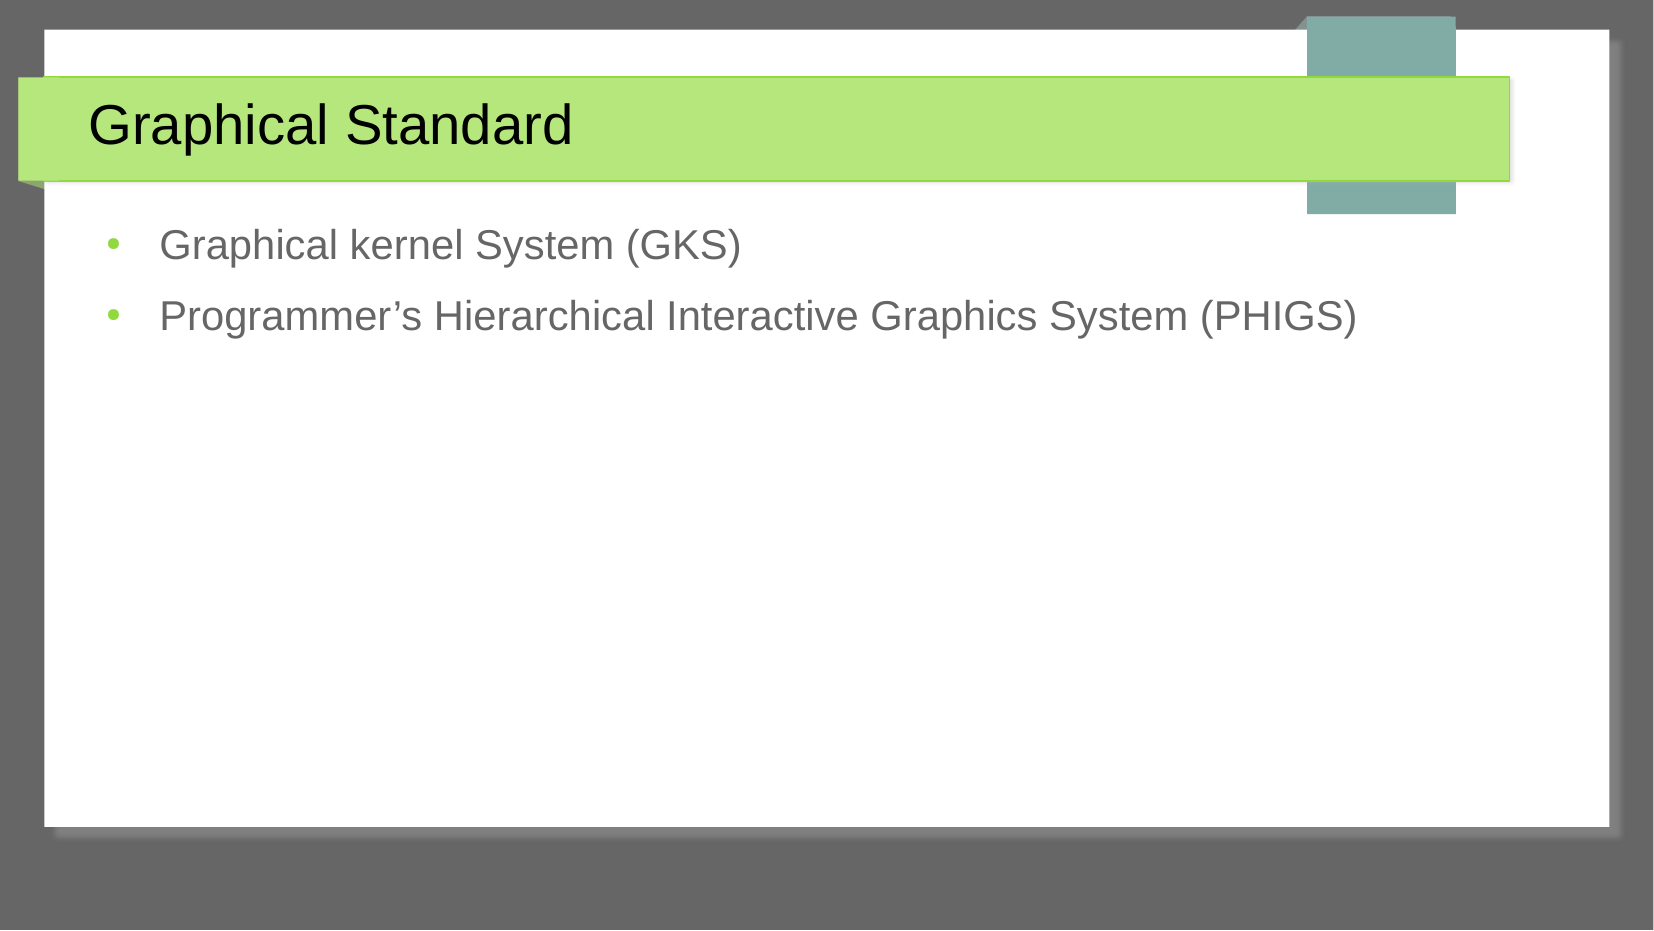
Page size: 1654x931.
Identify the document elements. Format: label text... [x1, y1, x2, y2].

title Graphical Standard [88, 73, 1506, 178]
list Graphical kernel System (GKS) Programmer’s Hierarchical Interactive Graphics System (PHIGS) [88, 221, 1565, 813]
